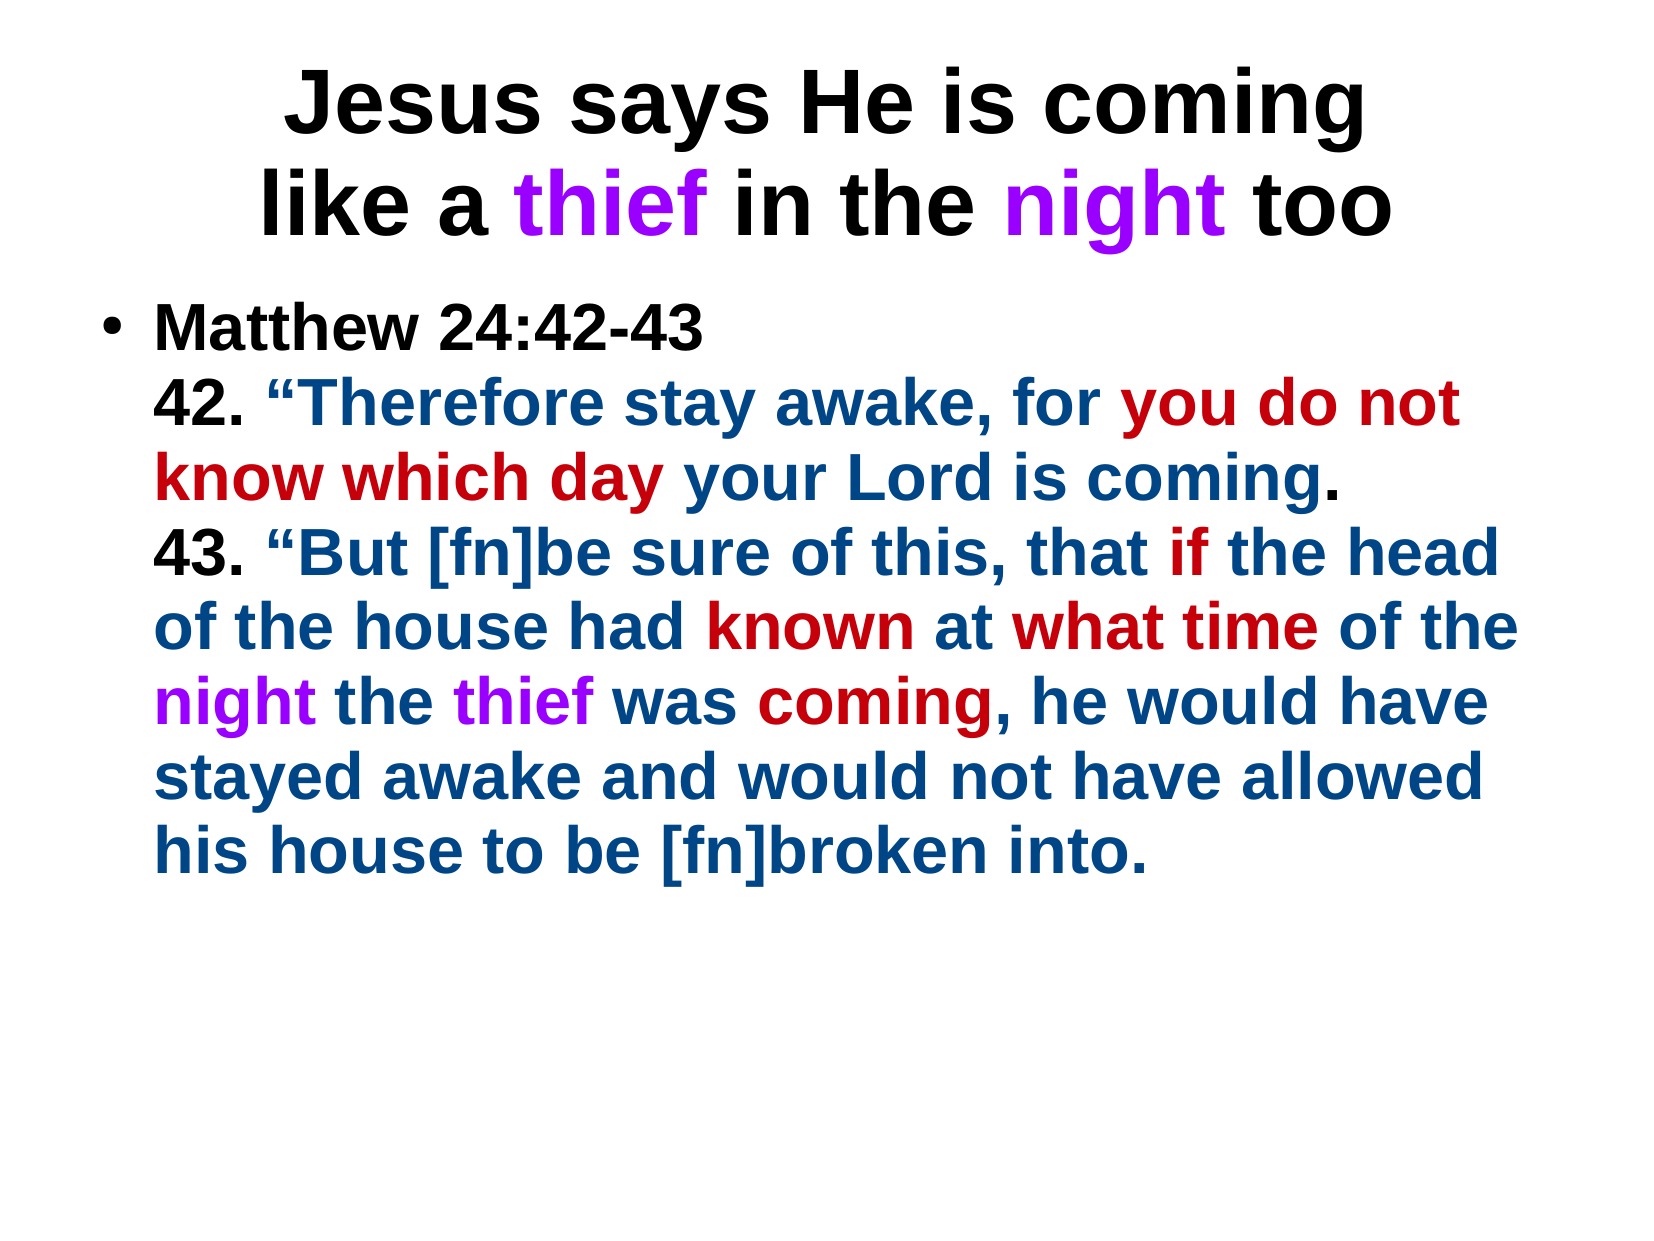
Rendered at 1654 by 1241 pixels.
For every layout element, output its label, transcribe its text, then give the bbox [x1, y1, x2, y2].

title Jesus says He is coming like a thief in the night too [82, 49, 1571, 257]
list Matthew 24:42-43 42. “Therefore stay awake, for you do not know which day your Lord is coming. 43. “But [fn]be sure of this, that if the head of the house had known at what time of the night the thief was coming, he would have stayed awake and would not have allowed his house to be [fn]broken into. [82, 290, 1571, 1109]
